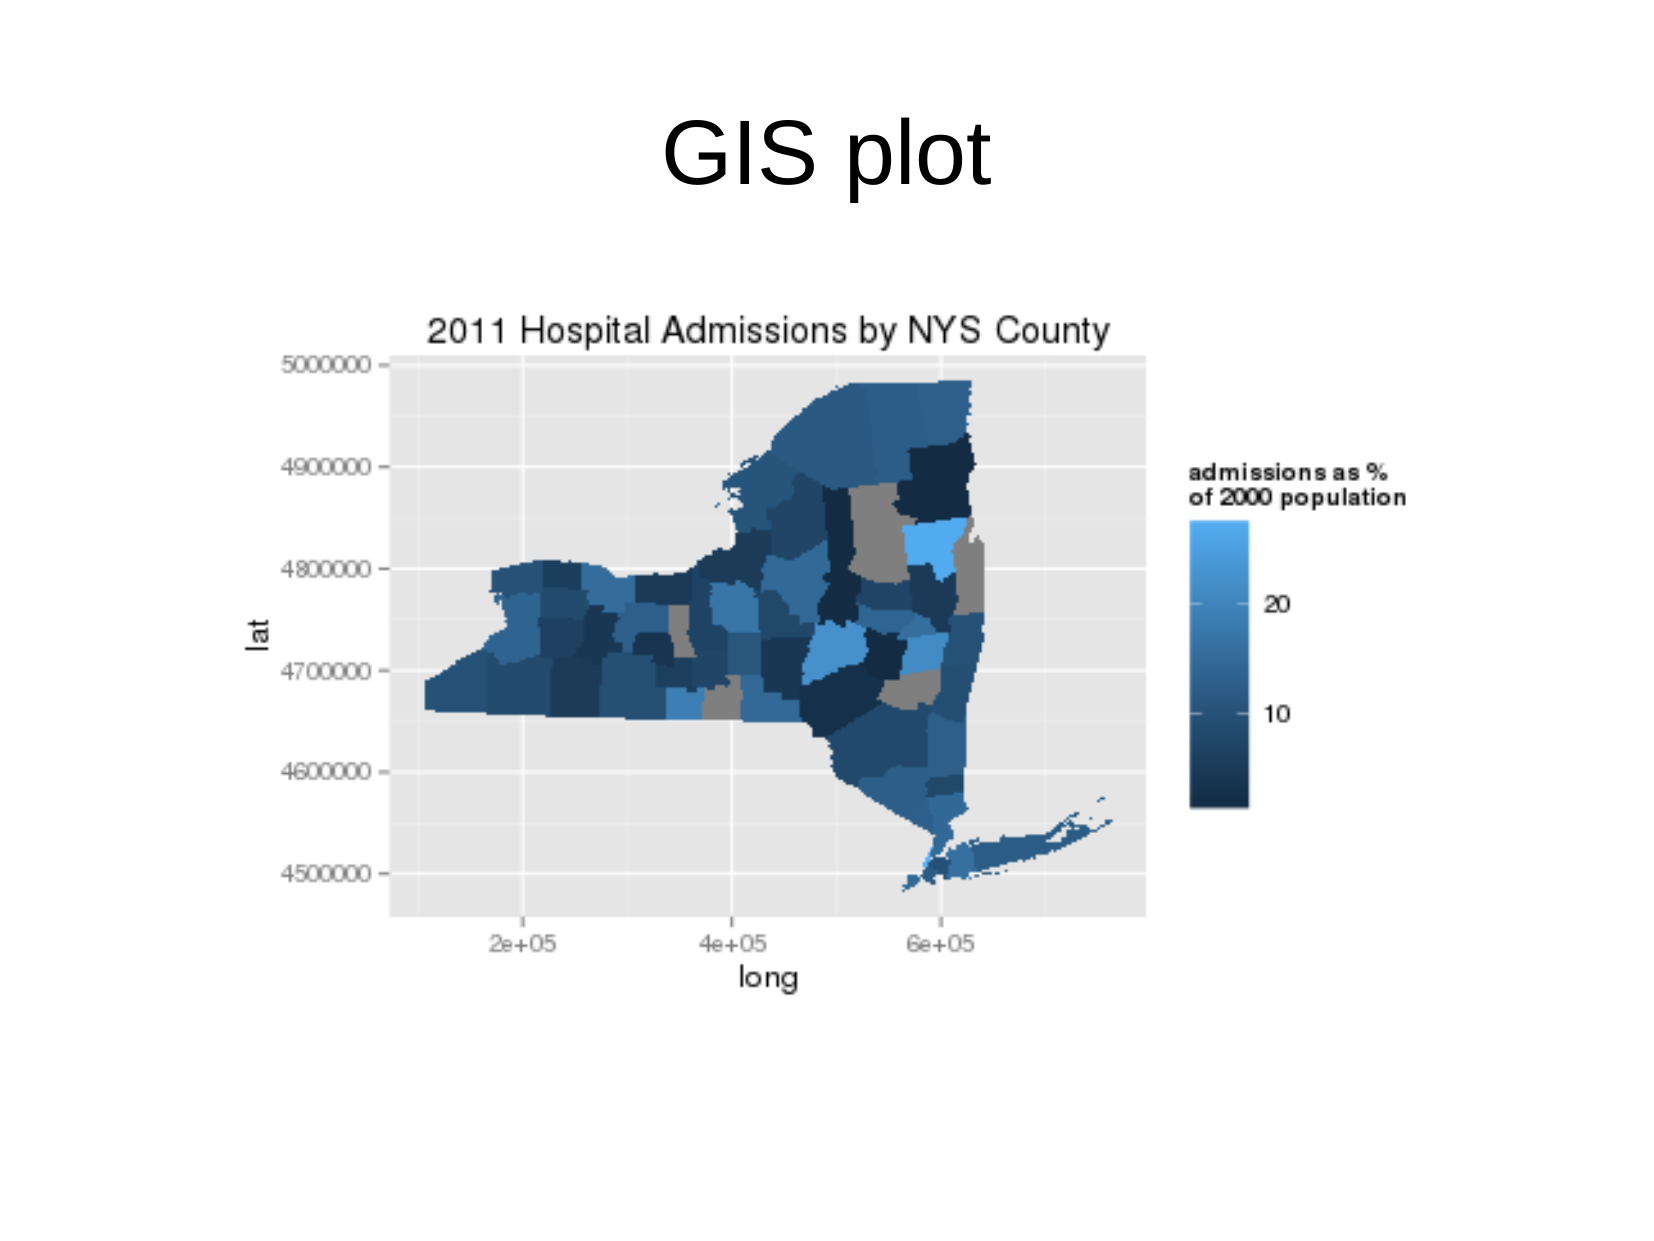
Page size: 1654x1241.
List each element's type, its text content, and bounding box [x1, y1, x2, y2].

picture [210, 209, 1501, 1070]
title GIS plot [82, 49, 1571, 257]
